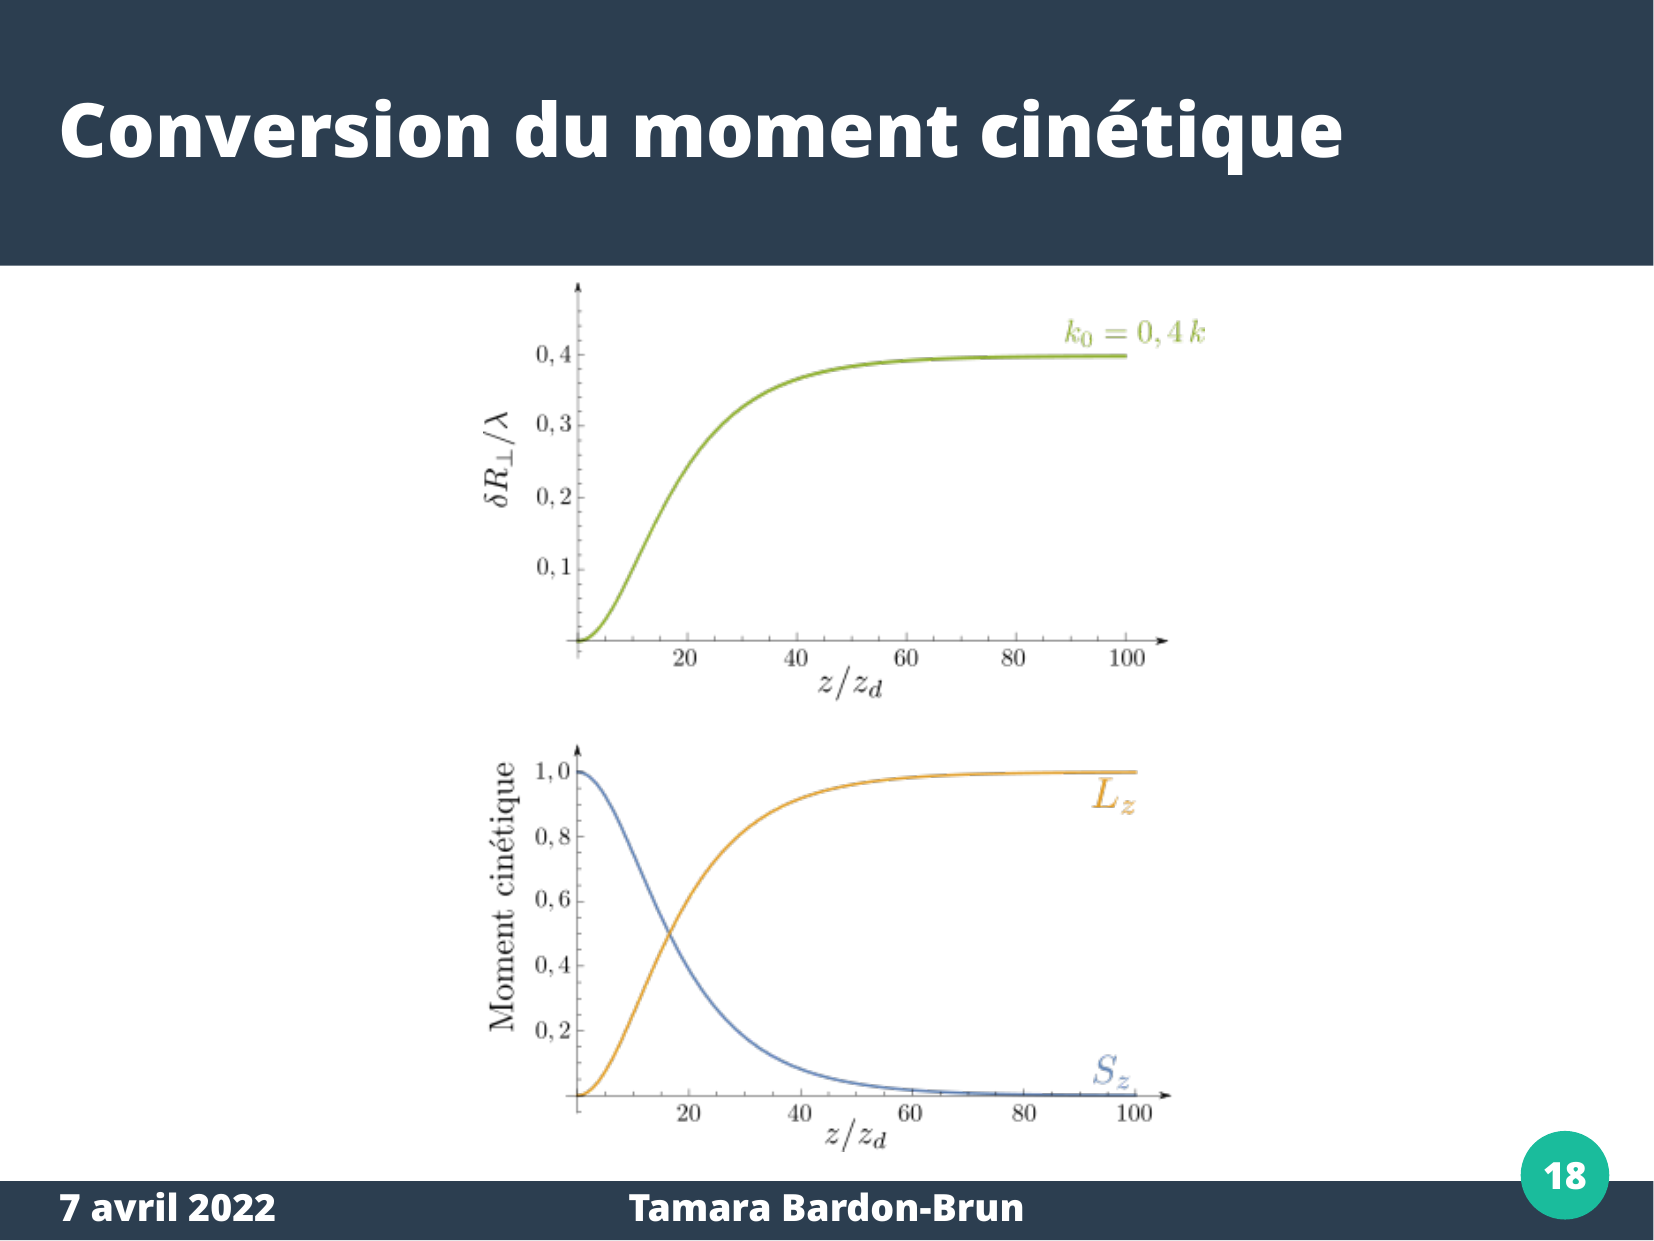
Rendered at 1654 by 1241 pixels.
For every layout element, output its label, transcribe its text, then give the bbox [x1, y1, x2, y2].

title Conversion du moment cinétique [59, 49, 1595, 207]
picture [483, 282, 1205, 1152]
